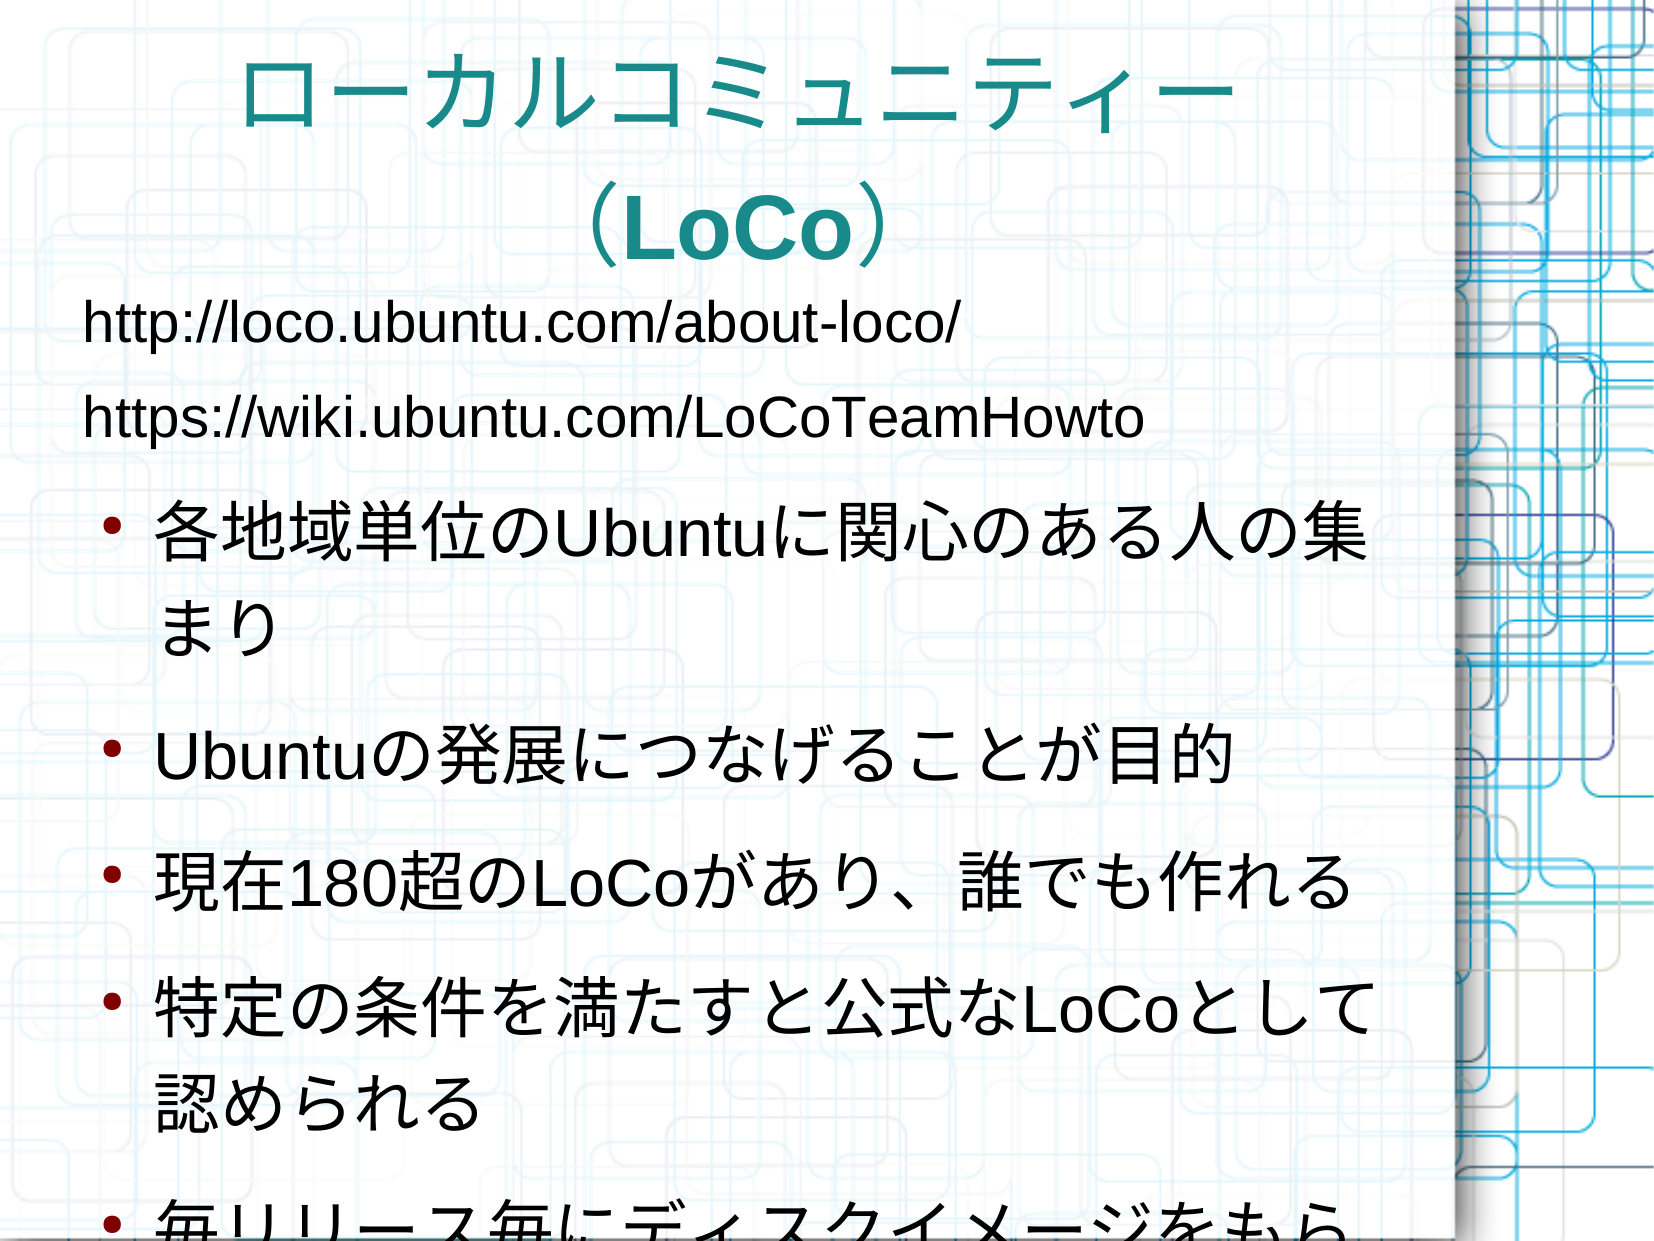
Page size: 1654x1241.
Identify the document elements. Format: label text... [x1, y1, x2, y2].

title ローカルコミュニティー（LoCo） [59, 49, 1418, 257]
picture [0, 0, 1654, 1241]
list http://loco.ubuntu.com/about-loco/ https://wiki.ubuntu.com/LoCoTeamHowto 各地域単位のUbuntuに関心のある人の集まり Ubuntuの発展につなげることが目的 現在180超のLoCoがあり、誰でも作れる 特定の条件を満たすと公式なLoCoとして認められる 毎リリース毎にディスクイメージをもらえる、イベント用グッズをもらえるといったメリット [82, 290, 1418, 1241]
